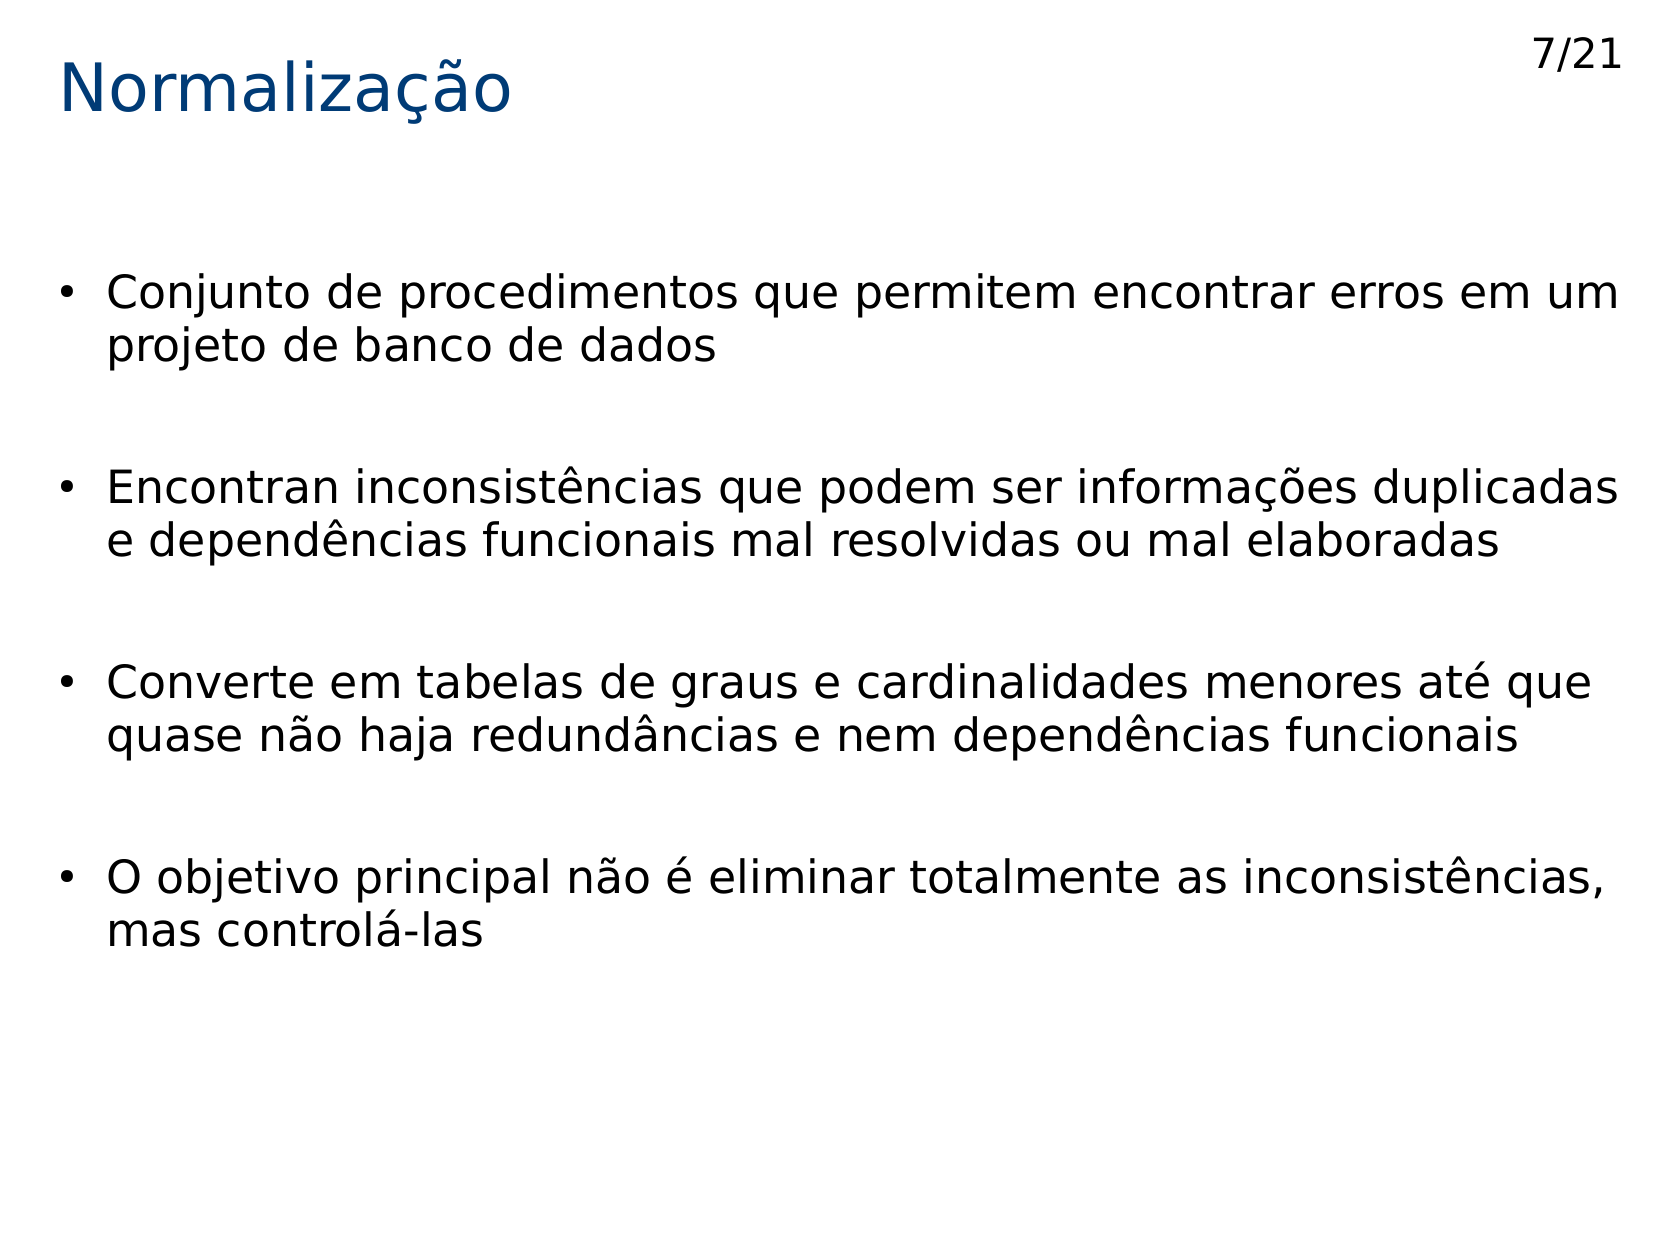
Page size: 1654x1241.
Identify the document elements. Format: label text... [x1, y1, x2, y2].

title Normalização [59, 29, 1506, 148]
list Conjunto de procedimentos que permitem encontrar erros em um projeto de banco de dados Encontran inconsistências que podem ser informações duplicadas e dependências funcionais mal resolvidas ou mal elaboradas Converte em tabelas de graus e cardinalidades menores até que quase não haja redundâncias e nem dependências funcionais O objetivo principal não é eliminar totalmente as inconsistências, mas controlá-las [59, 265, 1625, 1211]
